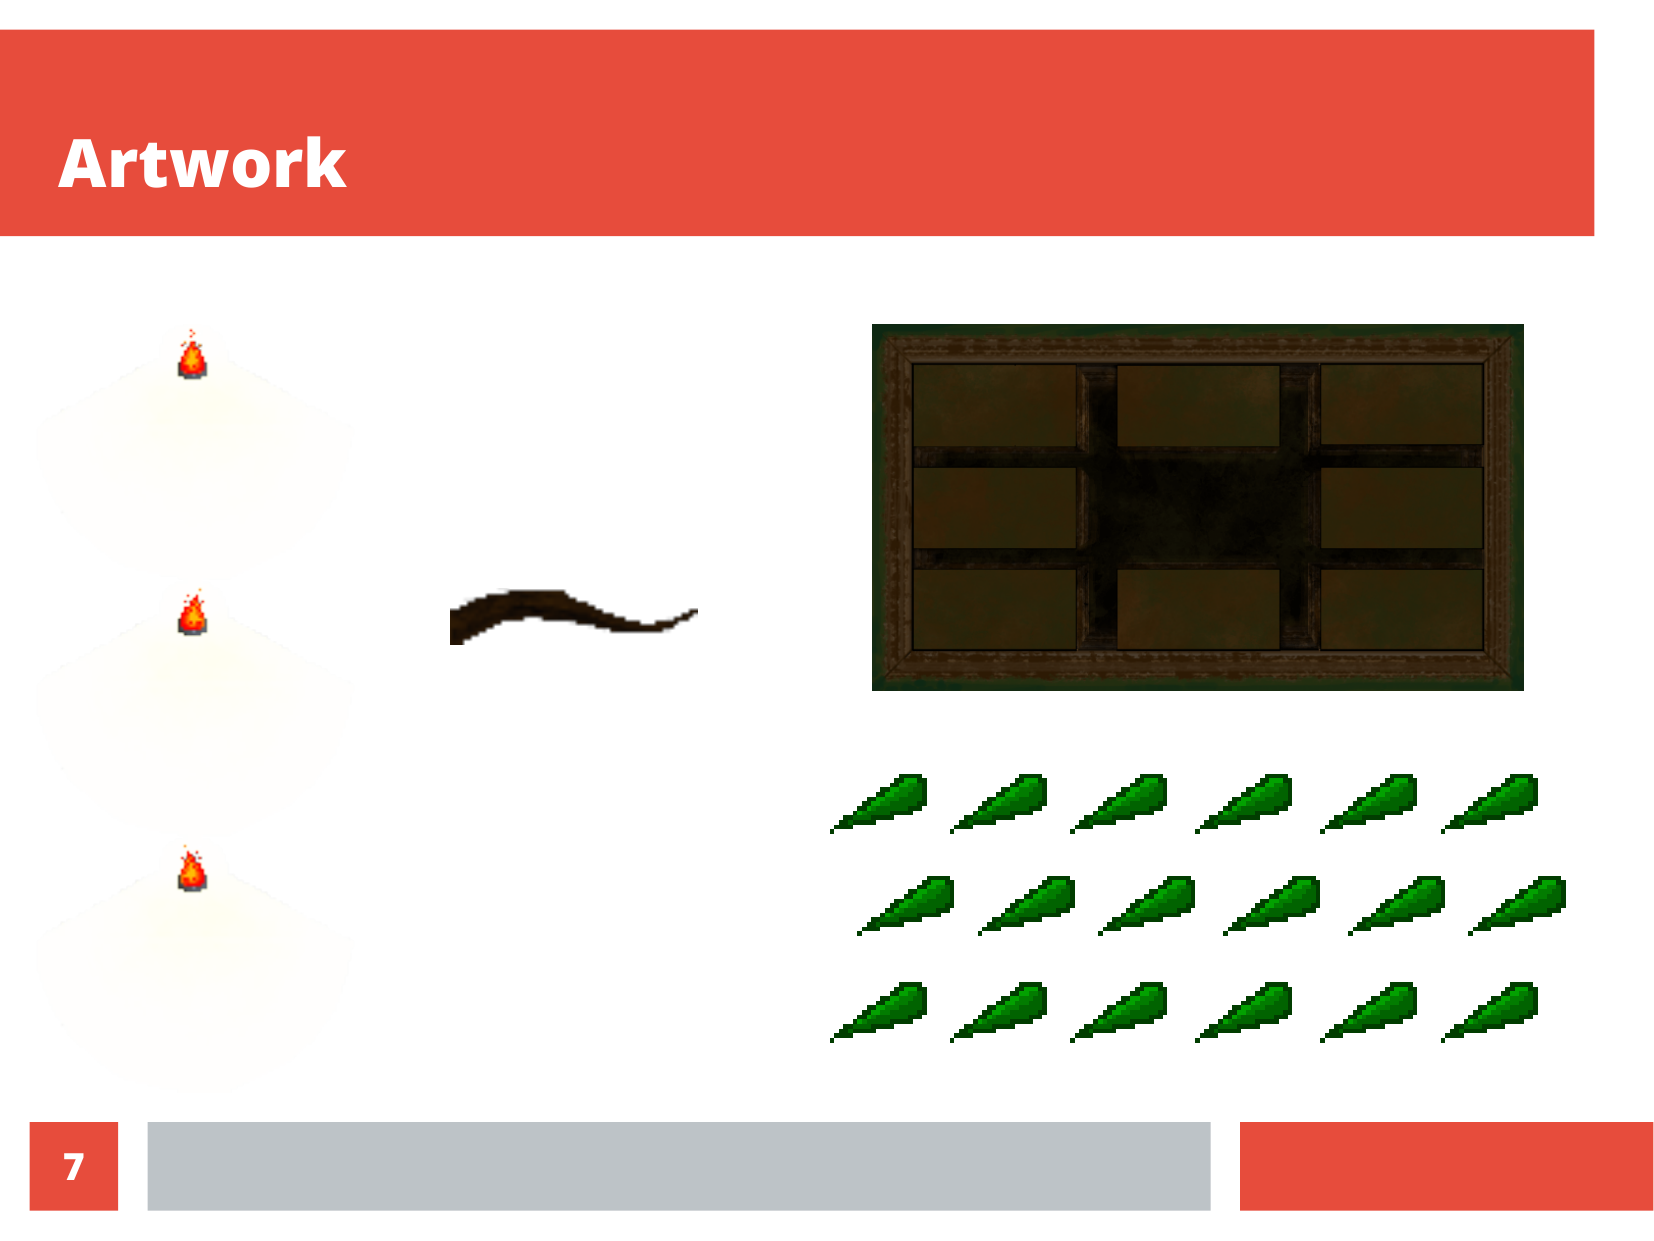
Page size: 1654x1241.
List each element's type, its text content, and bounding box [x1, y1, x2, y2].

title Artwork [59, 59, 1595, 207]
picture [35, 324, 361, 1093]
picture [830, 774, 1566, 1043]
picture [872, 324, 1524, 691]
picture [450, 588, 698, 646]
